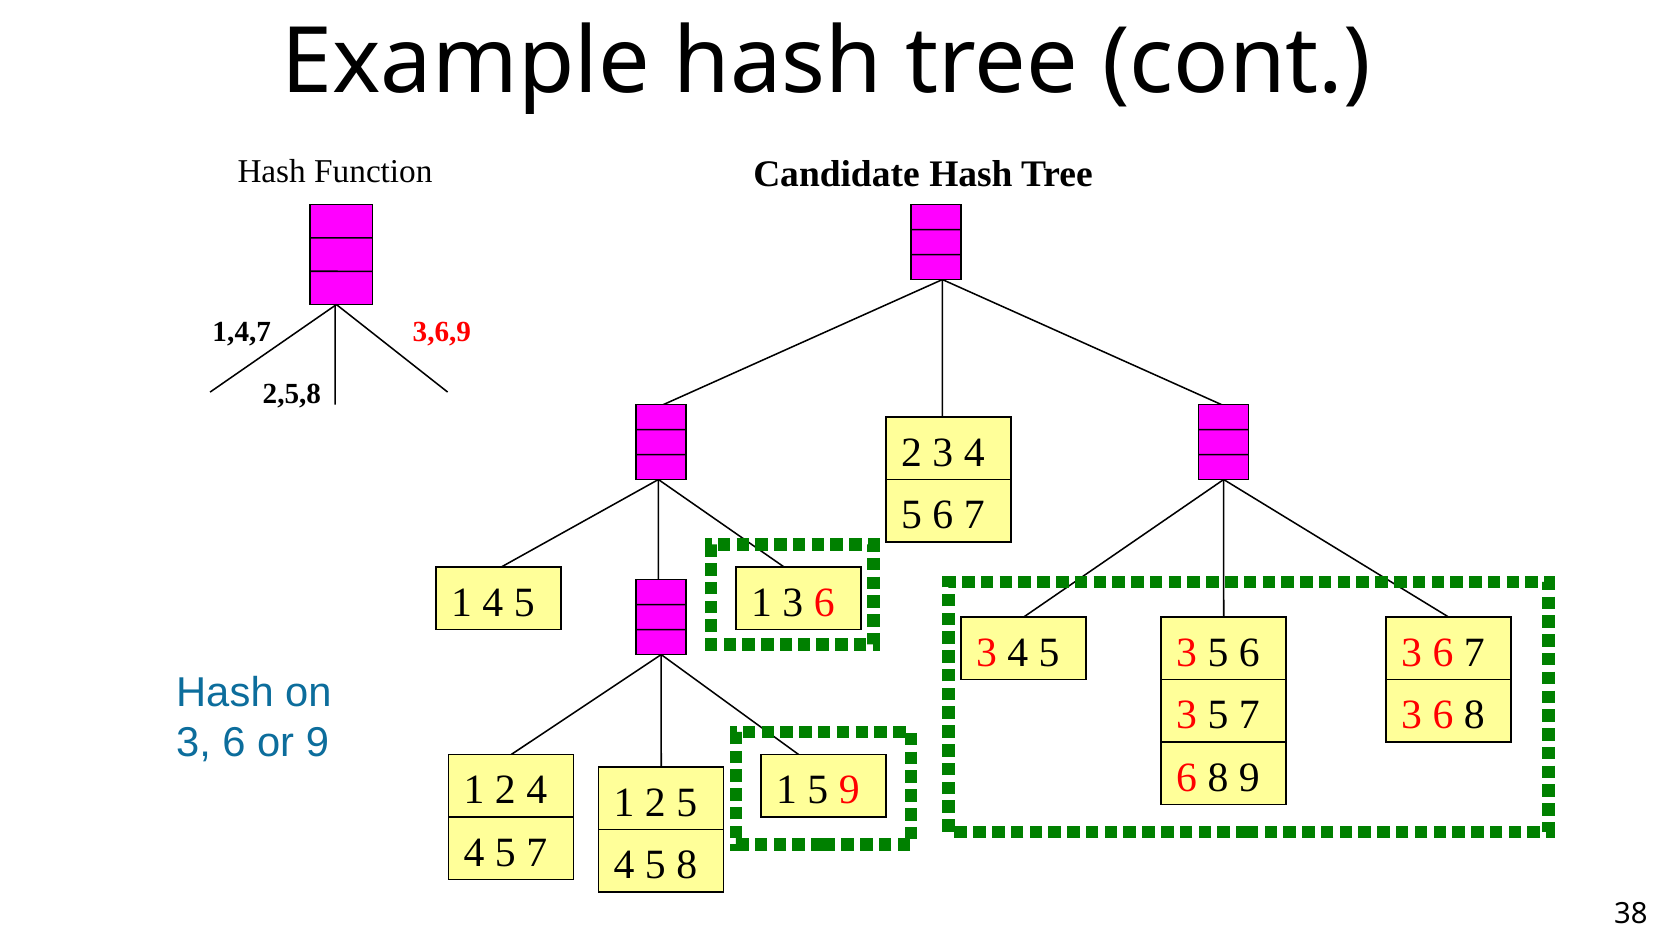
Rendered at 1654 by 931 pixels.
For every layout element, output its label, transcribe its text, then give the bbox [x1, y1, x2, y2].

text_box [636, 456, 687, 480]
text_box 4 5 7 [448, 817, 563, 882]
text_box [310, 239, 373, 270]
text_box 3,6,9 [397, 304, 487, 355]
text_box [1500, 617, 1512, 742]
text_box 4 5 8 [598, 829, 713, 895]
text_box [875, 754, 887, 817]
text_box [310, 204, 373, 237]
text_box Hash on 3, 6 or 9 [161, 657, 349, 772]
text_box 6 8 9 [1161, 742, 1275, 807]
text_box Candidate Hash Tree [738, 142, 1108, 202]
text_box 1 5 9 [761, 754, 875, 820]
text_box 1 2 5 [598, 767, 713, 829]
text_box [636, 579, 687, 603]
text_box [1275, 617, 1287, 805]
text_box 3 6 8 [1386, 679, 1500, 745]
text_box 3 5 6 [1161, 617, 1275, 679]
text_box [911, 231, 962, 253]
text_box 5 6 7 [886, 479, 1000, 545]
text_box [911, 204, 962, 228]
text_box 3 6 7 [1386, 617, 1500, 679]
text_box 1 2 4 [448, 754, 563, 817]
text_box [1198, 431, 1249, 453]
text_box [563, 754, 574, 880]
title Example hash tree (cont.) [82, 1, 1571, 113]
text_box [1198, 404, 1249, 428]
text_box [636, 431, 687, 453]
text_box 2,5,8 [247, 367, 337, 417]
text_box [713, 767, 724, 892]
text_box [550, 567, 562, 630]
text_box 3 4 5 [961, 617, 1075, 682]
text_box [636, 606, 687, 628]
text_box Hash Function [222, 142, 448, 197]
text_box [850, 567, 862, 630]
text_box 3 5 7 [1161, 679, 1275, 742]
text_box [1198, 456, 1249, 480]
text_box [911, 256, 962, 280]
text_box [636, 404, 687, 428]
text_box 2 3 4 [886, 417, 1000, 479]
text_box [636, 631, 687, 655]
text_box 1,4,7 [197, 304, 287, 355]
text_box [1075, 617, 1087, 680]
text_box [310, 273, 373, 305]
text_box 1 4 5 [436, 567, 550, 632]
text_box 1 3 6 [736, 567, 850, 632]
text_box [1000, 417, 1012, 542]
